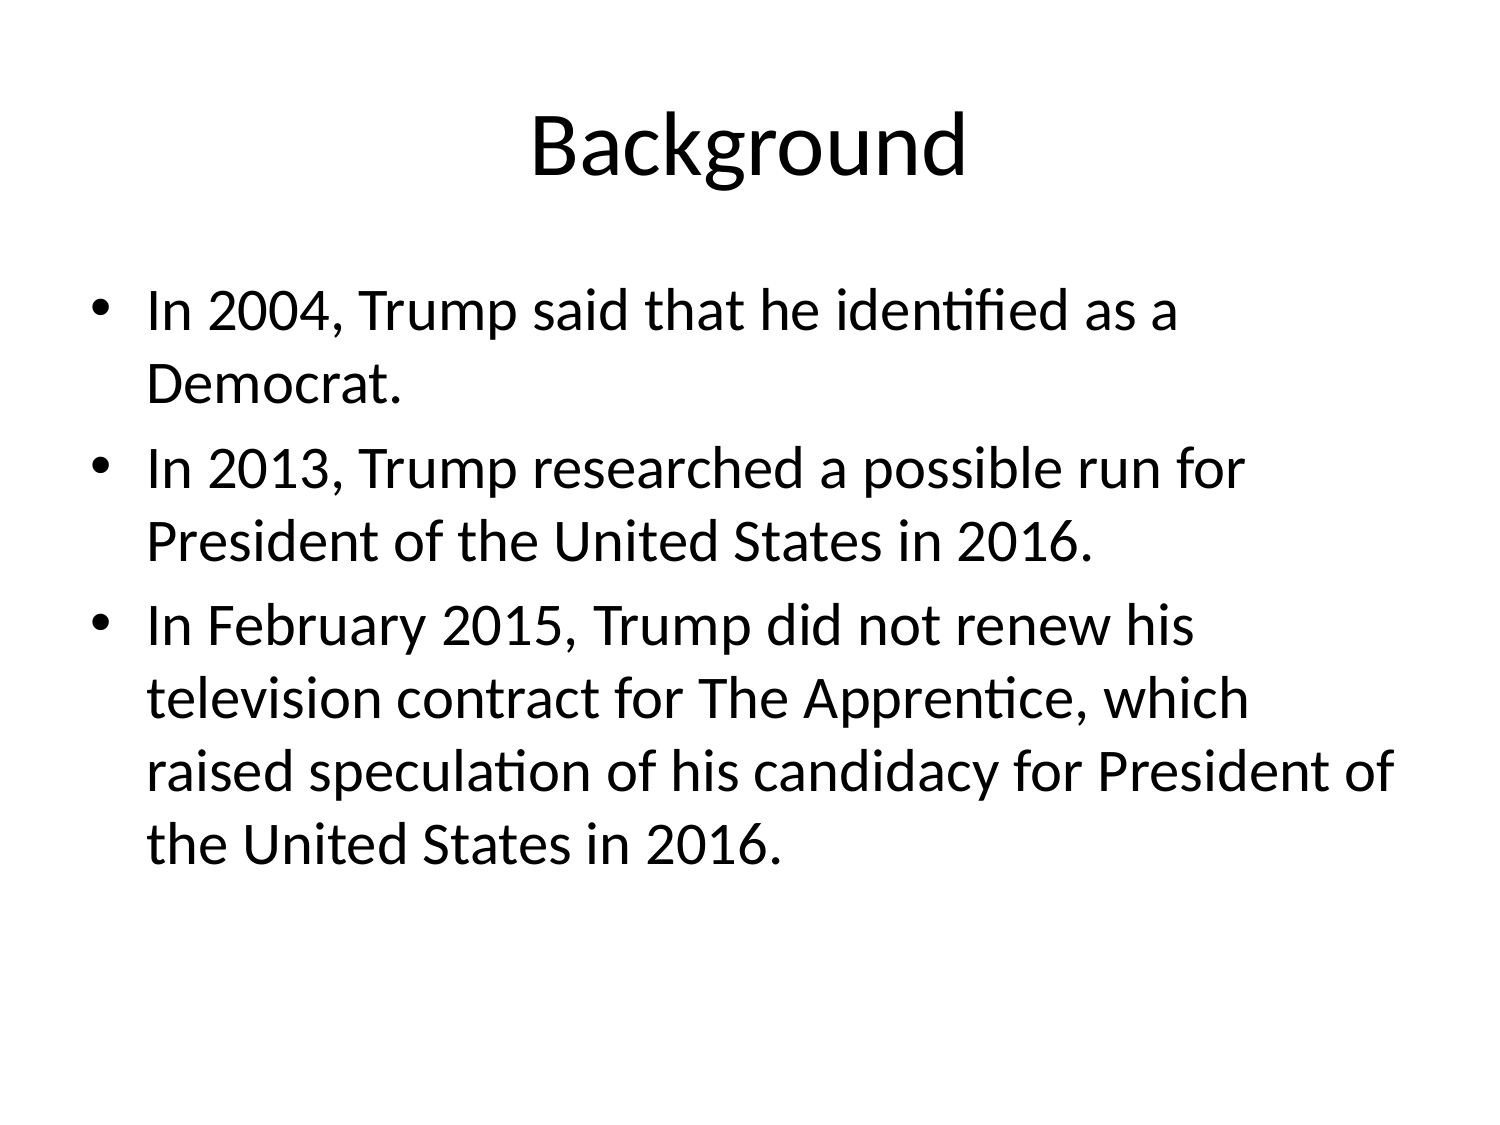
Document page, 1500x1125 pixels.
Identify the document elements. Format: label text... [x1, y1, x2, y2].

title Background [75, 45, 1425, 233]
list In 2004, Trump said that he identified as a Democrat. In 2013, Trump researched a possible run for President of the United States in 2016. In February 2015, Trump did not renew his television contract for The Apprentice, which raised speculation of his candidacy for President of the United States in 2016. [75, 262, 1425, 1005]
